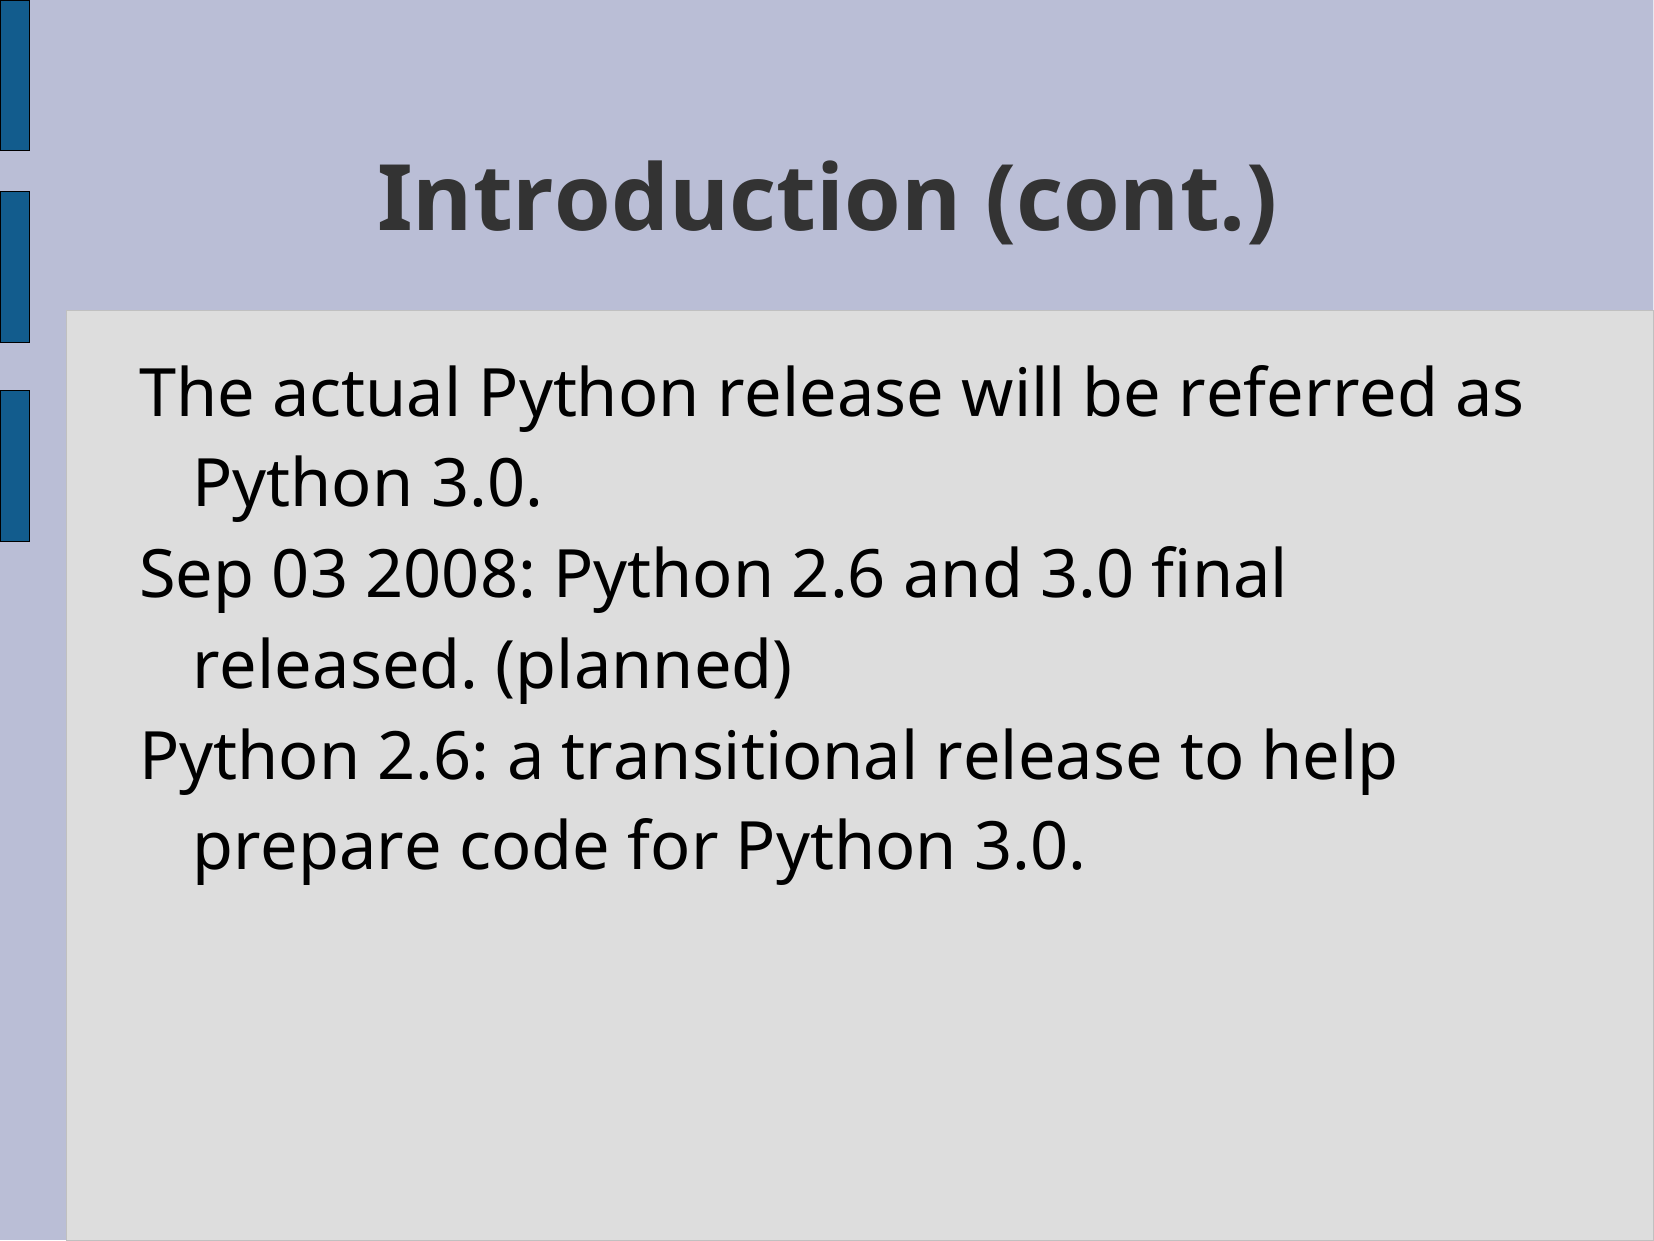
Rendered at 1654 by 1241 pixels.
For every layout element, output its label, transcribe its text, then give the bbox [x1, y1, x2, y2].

title Introduction (cont.) [121, 98, 1534, 291]
list The actual Python release will be referred as Python 3.0. Sep 03 2008: Python 2.6 and 3.0 final released. (planned) Python 2.6: a transitional release to help prepare code for Python 3.0. [121, 344, 1534, 1112]
